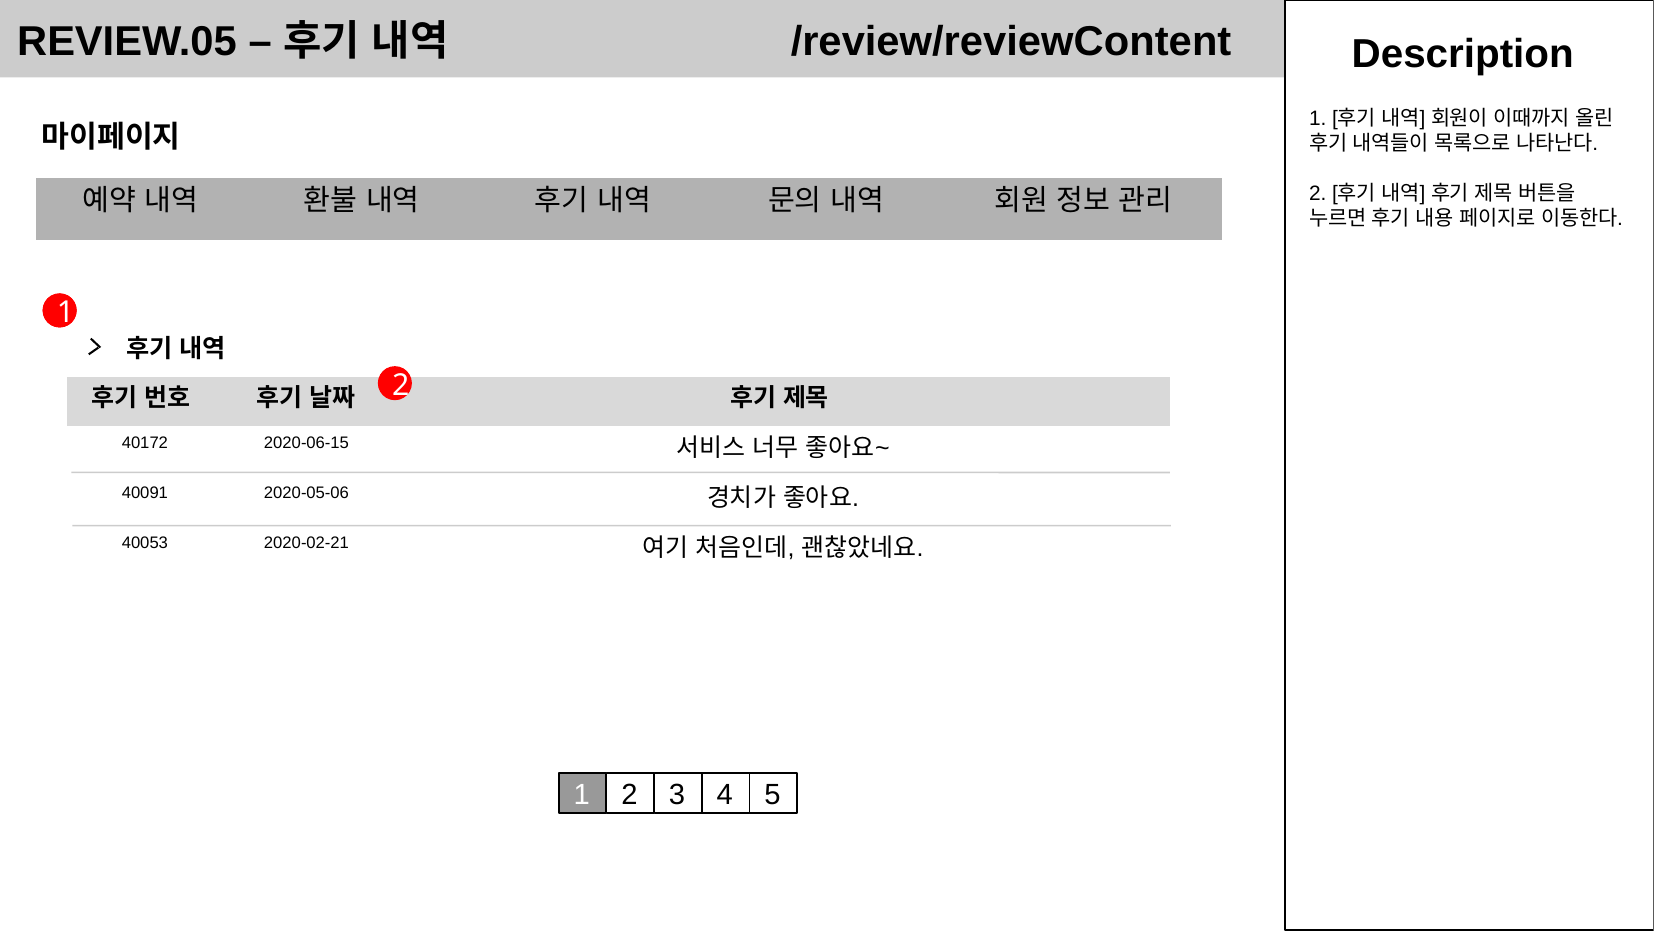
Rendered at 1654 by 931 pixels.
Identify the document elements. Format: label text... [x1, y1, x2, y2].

table_header 문의 내역 [708, 178, 945, 240]
table_cell [389, 576, 995, 654]
text_box [1285, 0, 1654, 930]
table_header 후기 번호 [67, 377, 223, 426]
text_box 후기 내역 [104, 324, 367, 370]
text_box Description [1291, 18, 1635, 78]
table_cell [995, 576, 1169, 654]
text_box REVIEW.05 – 후기 내역 /review/reviewContent [0, 0, 1285, 78]
text_box 2 [606, 773, 654, 813]
text_box 1 [42, 293, 77, 328]
table_header 후기 내역 [479, 178, 708, 240]
text_box 1 [558, 773, 606, 813]
table_cell 40172 [67, 426, 223, 476]
table_cell [67, 576, 223, 654]
text_box 5 [749, 773, 798, 813]
text_box 마이페이지 [27, 109, 249, 161]
table_cell [223, 576, 389, 654]
table_header 후기 날짜 [223, 377, 389, 426]
text_box 1. [후기 내역] 회원이 이때까지 올린 후기 내역들이 목록으로 나타난다. 2. [후기 내역] 후기 제목 버튼을 누르면 후기 내용 페이지로 이동한다. [1291, 95, 1641, 931]
text_box 3 [654, 773, 701, 813]
text_box 2 [377, 366, 412, 401]
table_header 예약 내역 [36, 178, 245, 240]
table_cell 경치가 좋아요. [389, 476, 1170, 524]
table_header 환불 내역 [245, 178, 479, 240]
table_cell 40053 [67, 526, 223, 576]
table_cell 2020-02-21 [223, 527, 389, 576]
table_header 후기 제목 [389, 377, 1170, 426]
table_cell 2020-05-06 [223, 476, 389, 524]
table_cell 서비스 너무 좋아요~ [389, 426, 1170, 471]
table_header 회원 정보 관리 [945, 178, 1222, 240]
text_box 4 [701, 773, 749, 813]
table_cell 여기 처음인데, 괜찮았네요. [389, 527, 1170, 576]
table_cell 2020-06-15 [223, 426, 389, 471]
table_cell 40091 [67, 476, 223, 526]
